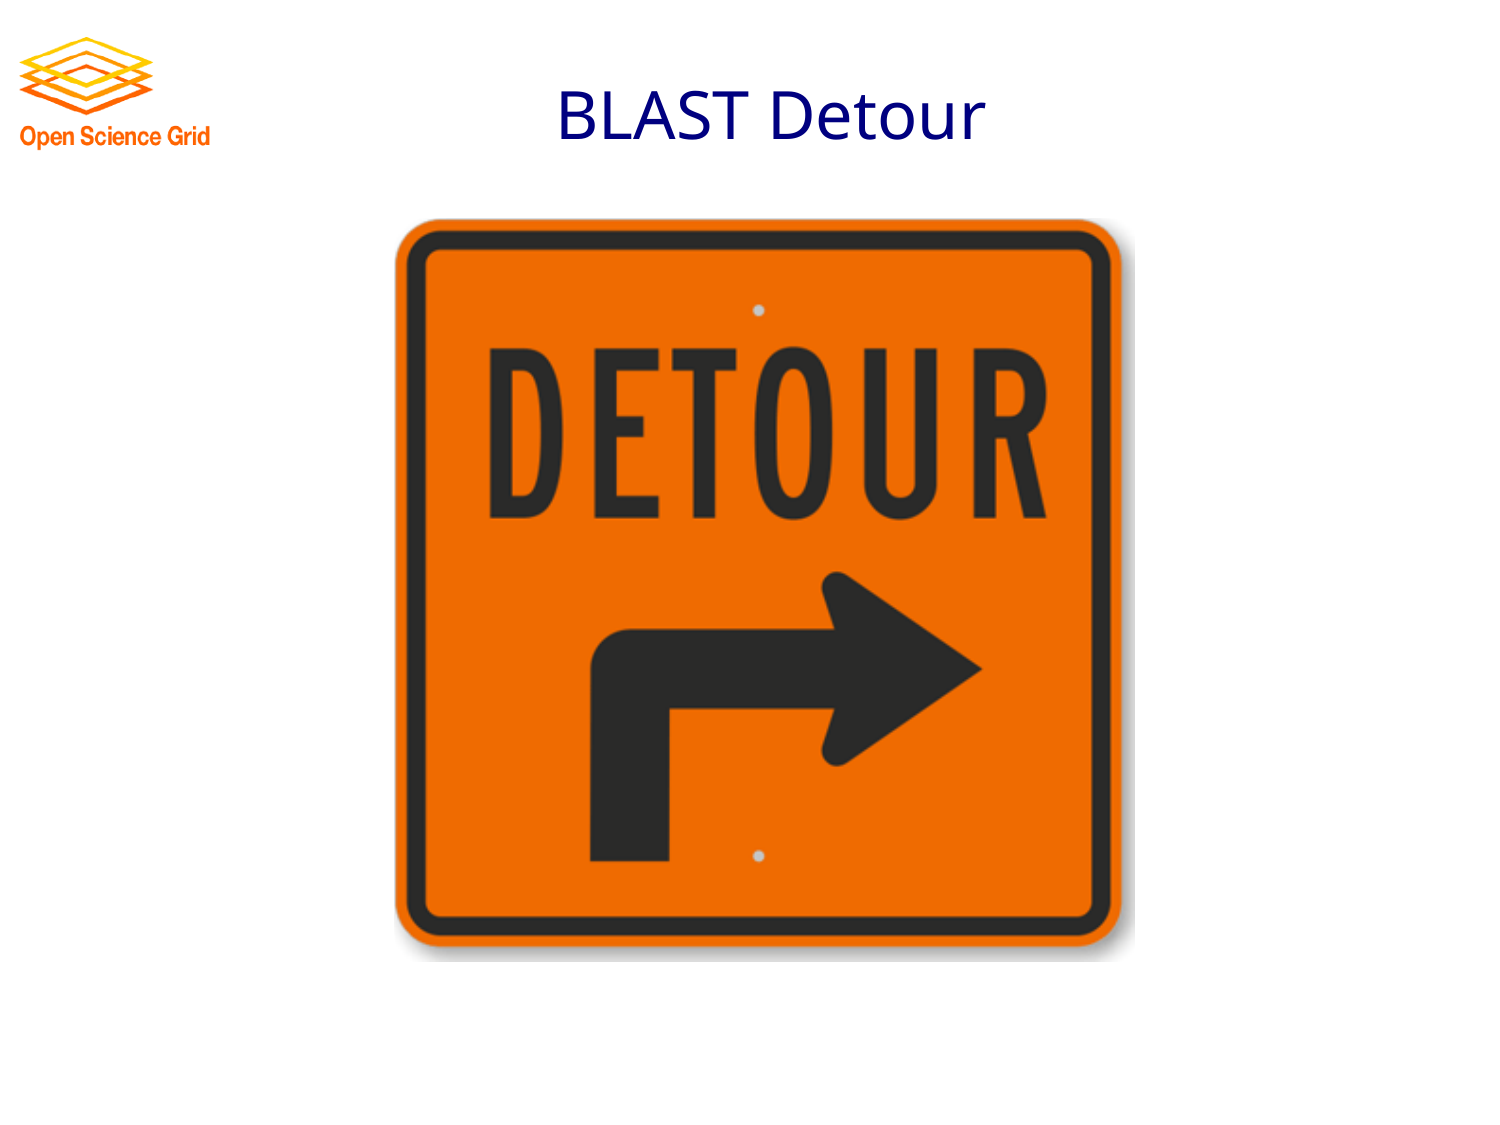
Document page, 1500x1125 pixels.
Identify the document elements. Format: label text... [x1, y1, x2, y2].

picture [394, 218, 1135, 962]
title BLAST Detour [201, 18, 1342, 207]
picture [0, 14, 229, 167]
